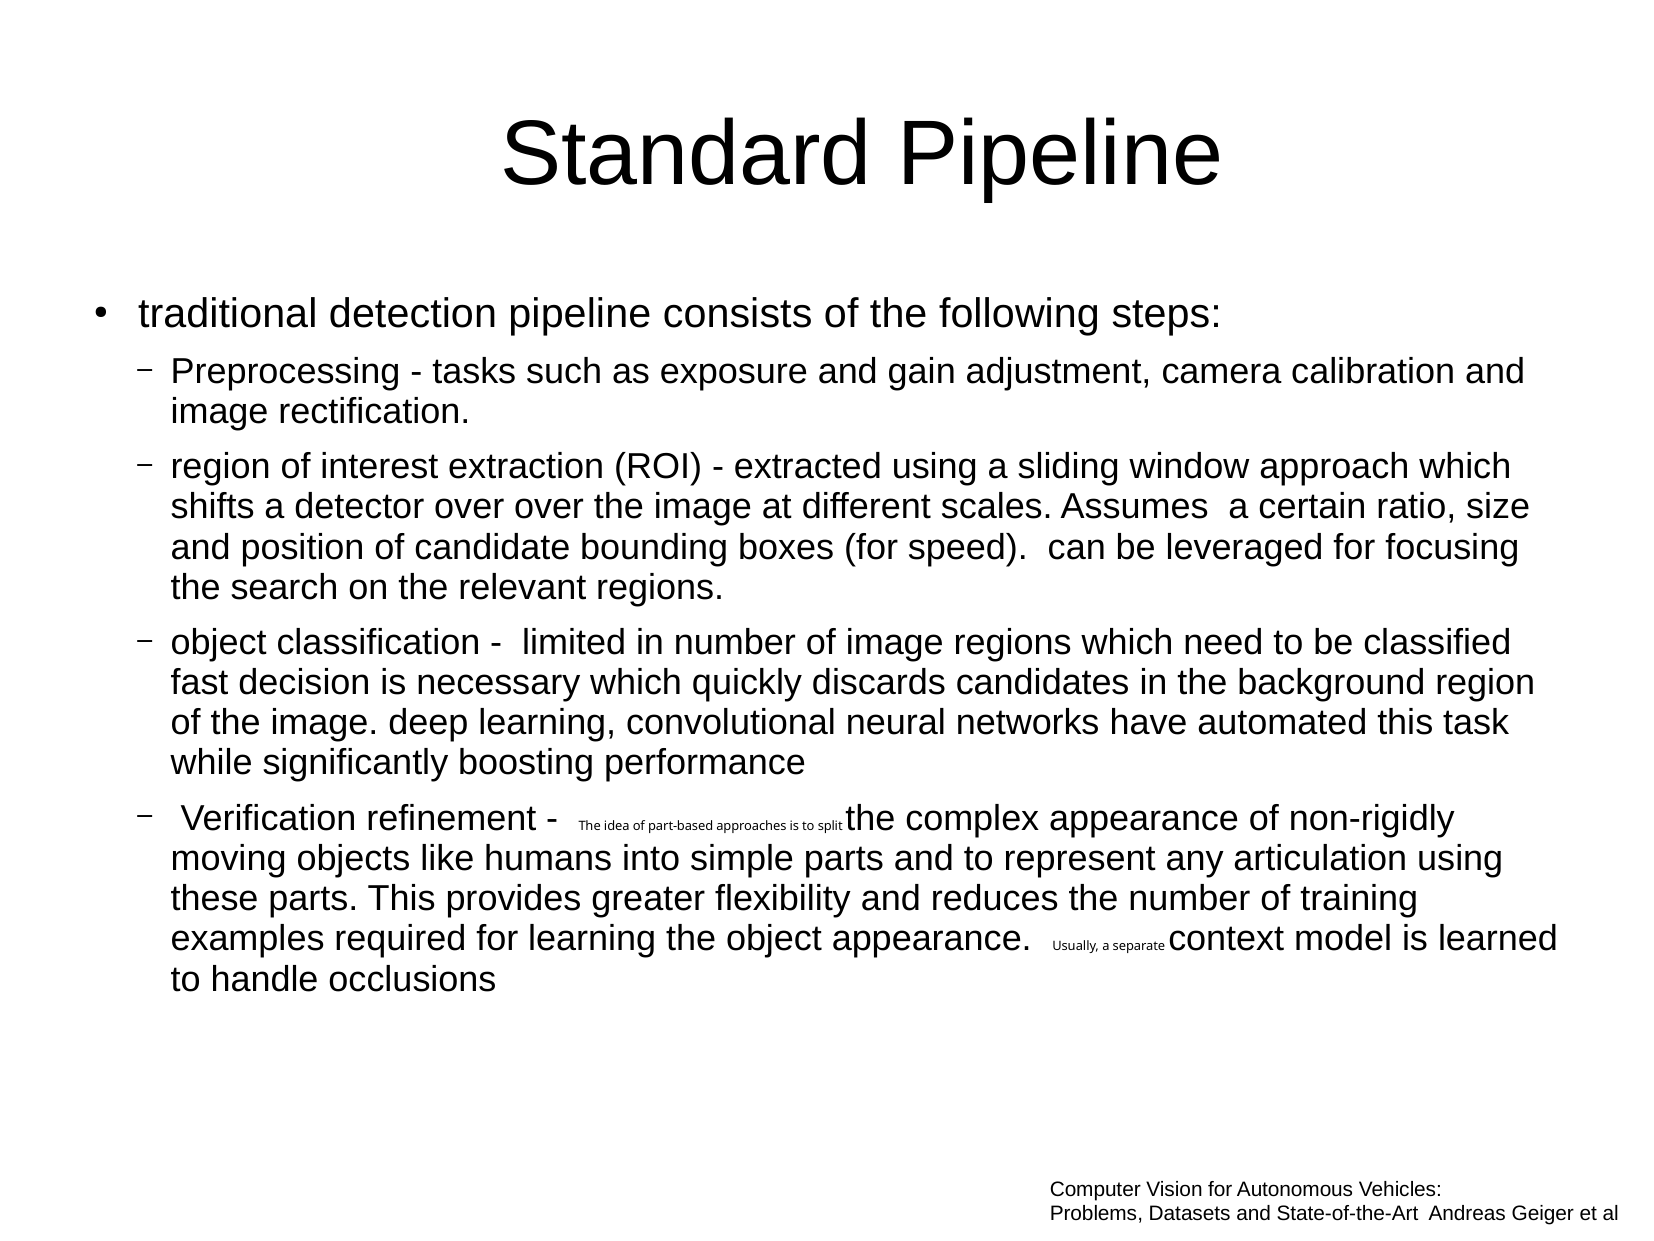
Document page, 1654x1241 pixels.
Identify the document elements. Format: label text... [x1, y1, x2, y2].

list traditional detection pipeline consists of the following steps: Preprocessing - tasks such as exposure and gain adjustment, camera calibration and image rectification. region of interest extraction (ROI) - extracted using a sliding window approach which shifts a detector over over the image at different scales. Assumes a certain ratio, size and position of candidate bounding boxes (for speed). can be leveraged for focusing the search on the relevant regions. object classification - limited in number of image regions which need to be classified fast decision is necessary which quickly discards candidates in the background region of the image. deep learning, convolutional neural networks have automated this task while significantly boosting performance Verification refinement - The idea of part-based approaches is to split the complex appearance of non-rigidly moving objects like humans into simple parts and to represent any articulation using these parts. This provides greater flexibility and reduces the number of training examples required for learning the object appearance. Usually, a separate context model is learned to handle occlusions [82, 290, 1571, 1010]
title Standard Pipeline [82, 49, 1571, 257]
text_box Computer Vision for Autonomous Vehicles: Problems, Datasets and State-of-the-Art Andreas Geiger et al [1035, 1170, 1654, 1232]
